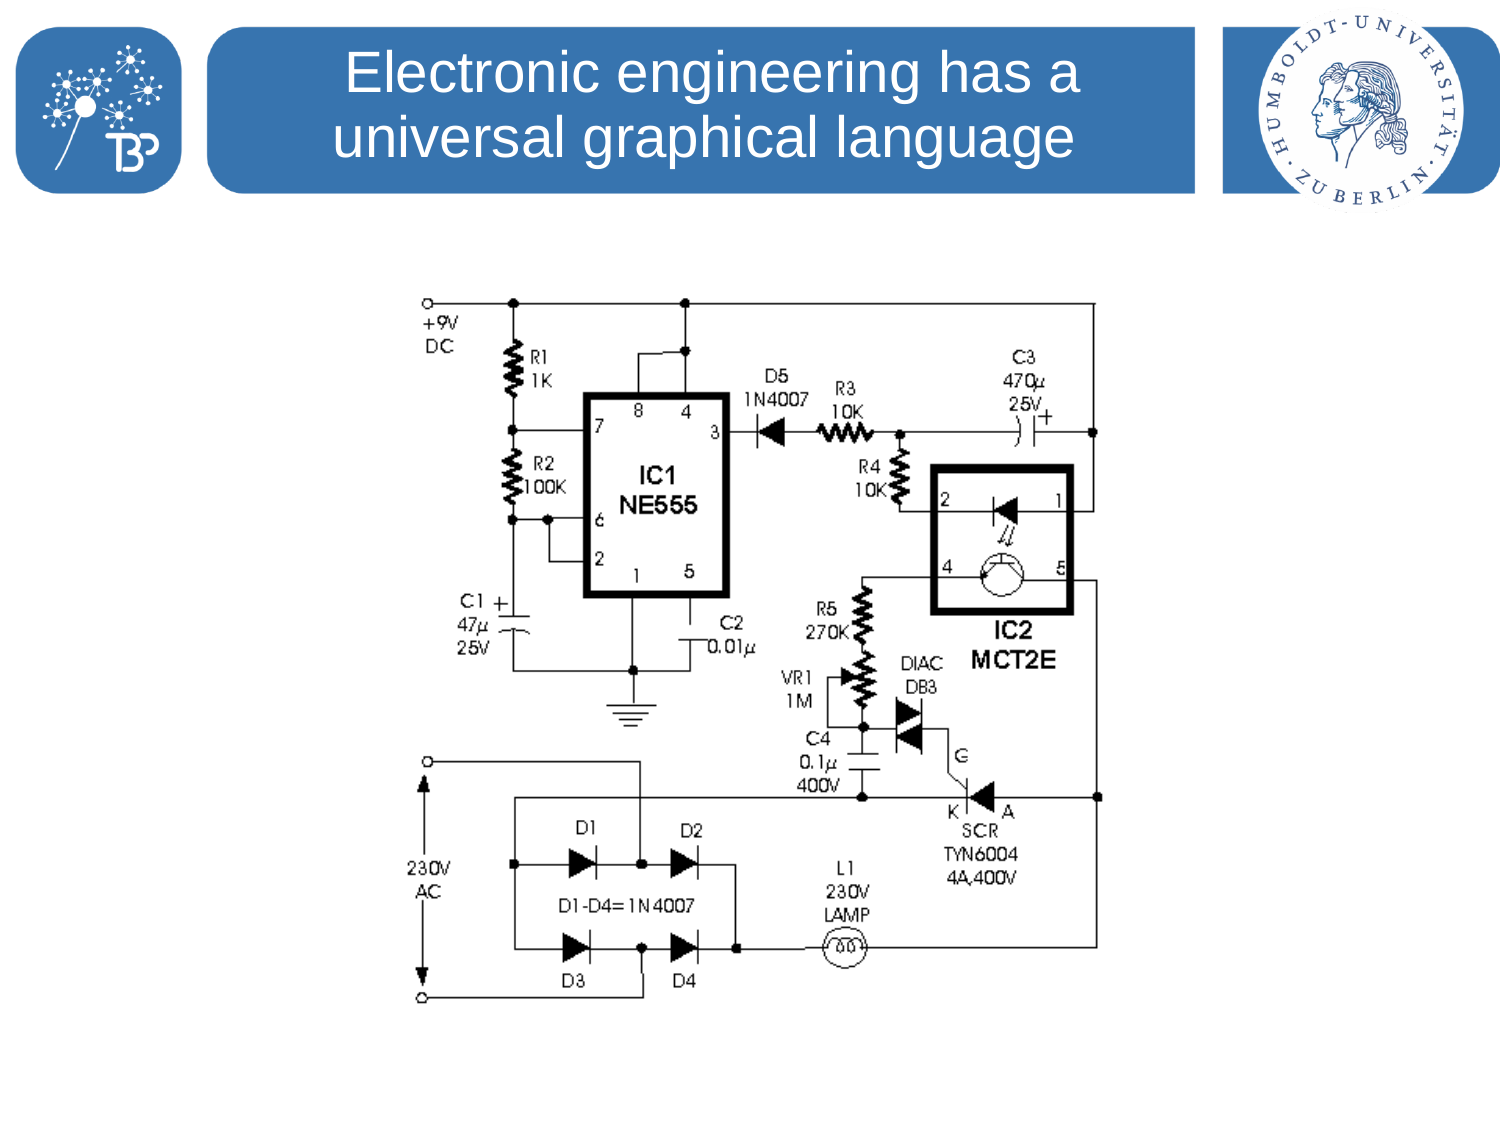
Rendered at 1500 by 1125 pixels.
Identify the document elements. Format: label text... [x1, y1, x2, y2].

picture [405, 297, 1104, 1006]
picture [15, 7, 1500, 213]
title Electronic engineering has a universal graphical language [240, 39, 1171, 171]
